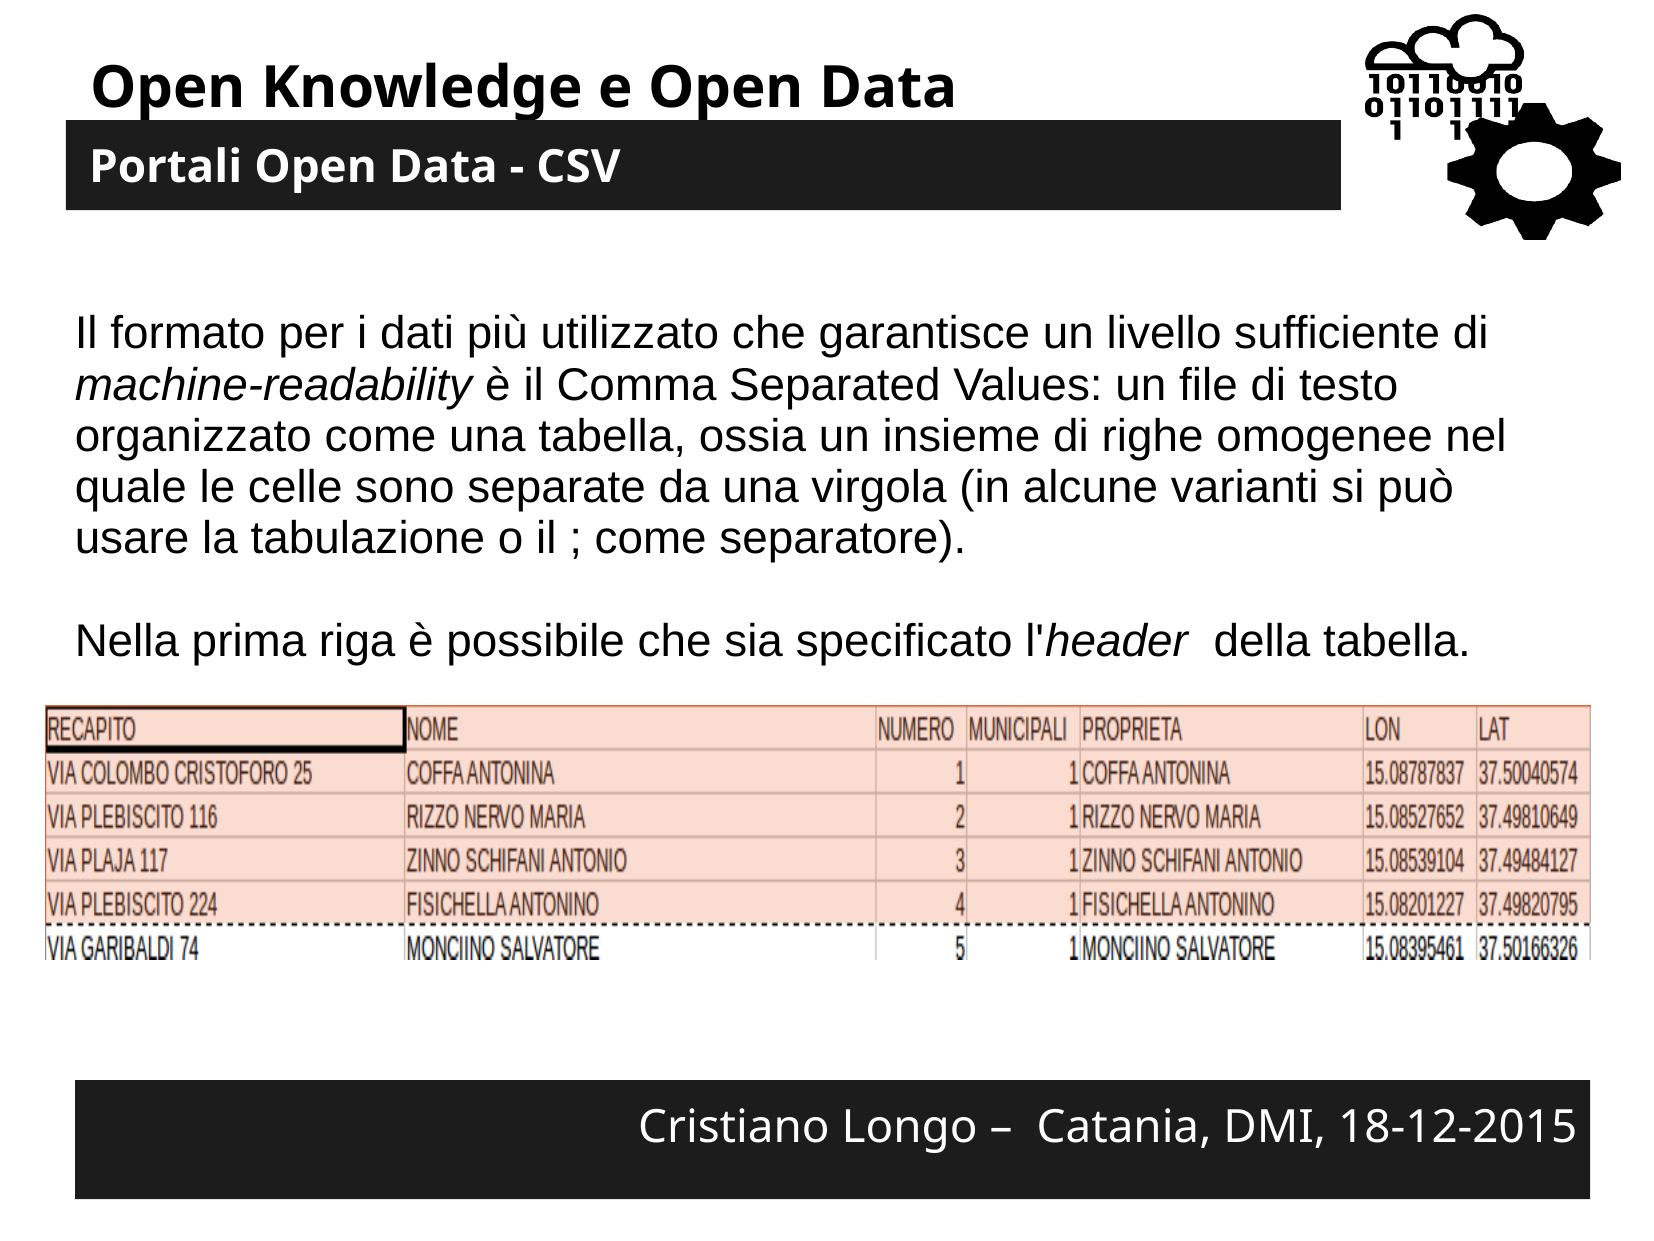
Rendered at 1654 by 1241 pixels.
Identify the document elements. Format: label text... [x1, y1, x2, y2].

list Portali Open Data - CSV [65, 120, 1341, 211]
picture [45, 705, 1591, 961]
list Open Knowledge e Open Data [75, 45, 1325, 120]
picture [1365, 14, 1621, 241]
list Cristiano Longo – Catania, DMI, 18-12-2015 [75, 1080, 1591, 1200]
text_box Il formato per i dati più utilizzato che garantisce un livello sufficiente di machine-readability è il Comma Separated Values: un file di testo organizzato come una tabella, ossia un insieme di righe omogenee nel quale le celle sono separate da una virgola (in alcune varianti si può usare la tabulazione o il ; come separatore). Nella prima riga è possibile che sia specificato l'header della tabella. [60, 300, 1591, 705]
